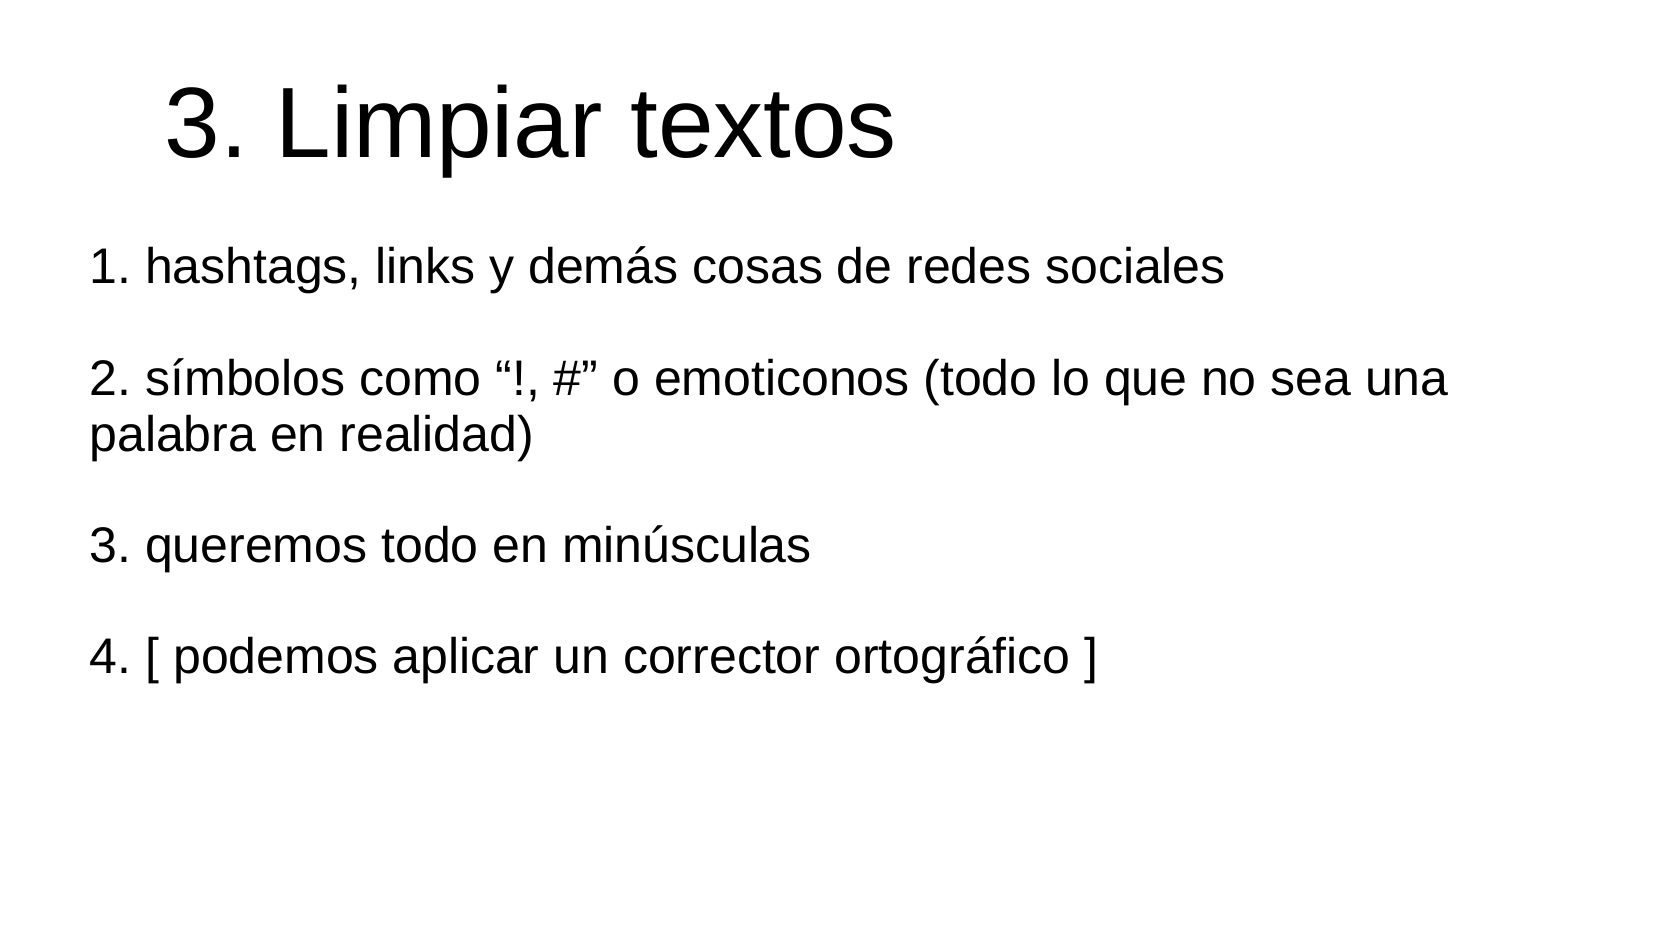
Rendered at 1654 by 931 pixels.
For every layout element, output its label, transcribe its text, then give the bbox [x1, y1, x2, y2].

text_box 1. hashtags, links y demás cosas de redes sociales 2. símbolos como “!, #” o emoticonos (todo lo que no sea una palabra en realidad) 3. queremos todo en minúsculas 4. [ podemos aplicar un corrector ortográfico ] [75, 231, 1591, 811]
text_box 3. Limpiar textos [150, 60, 1591, 231]
